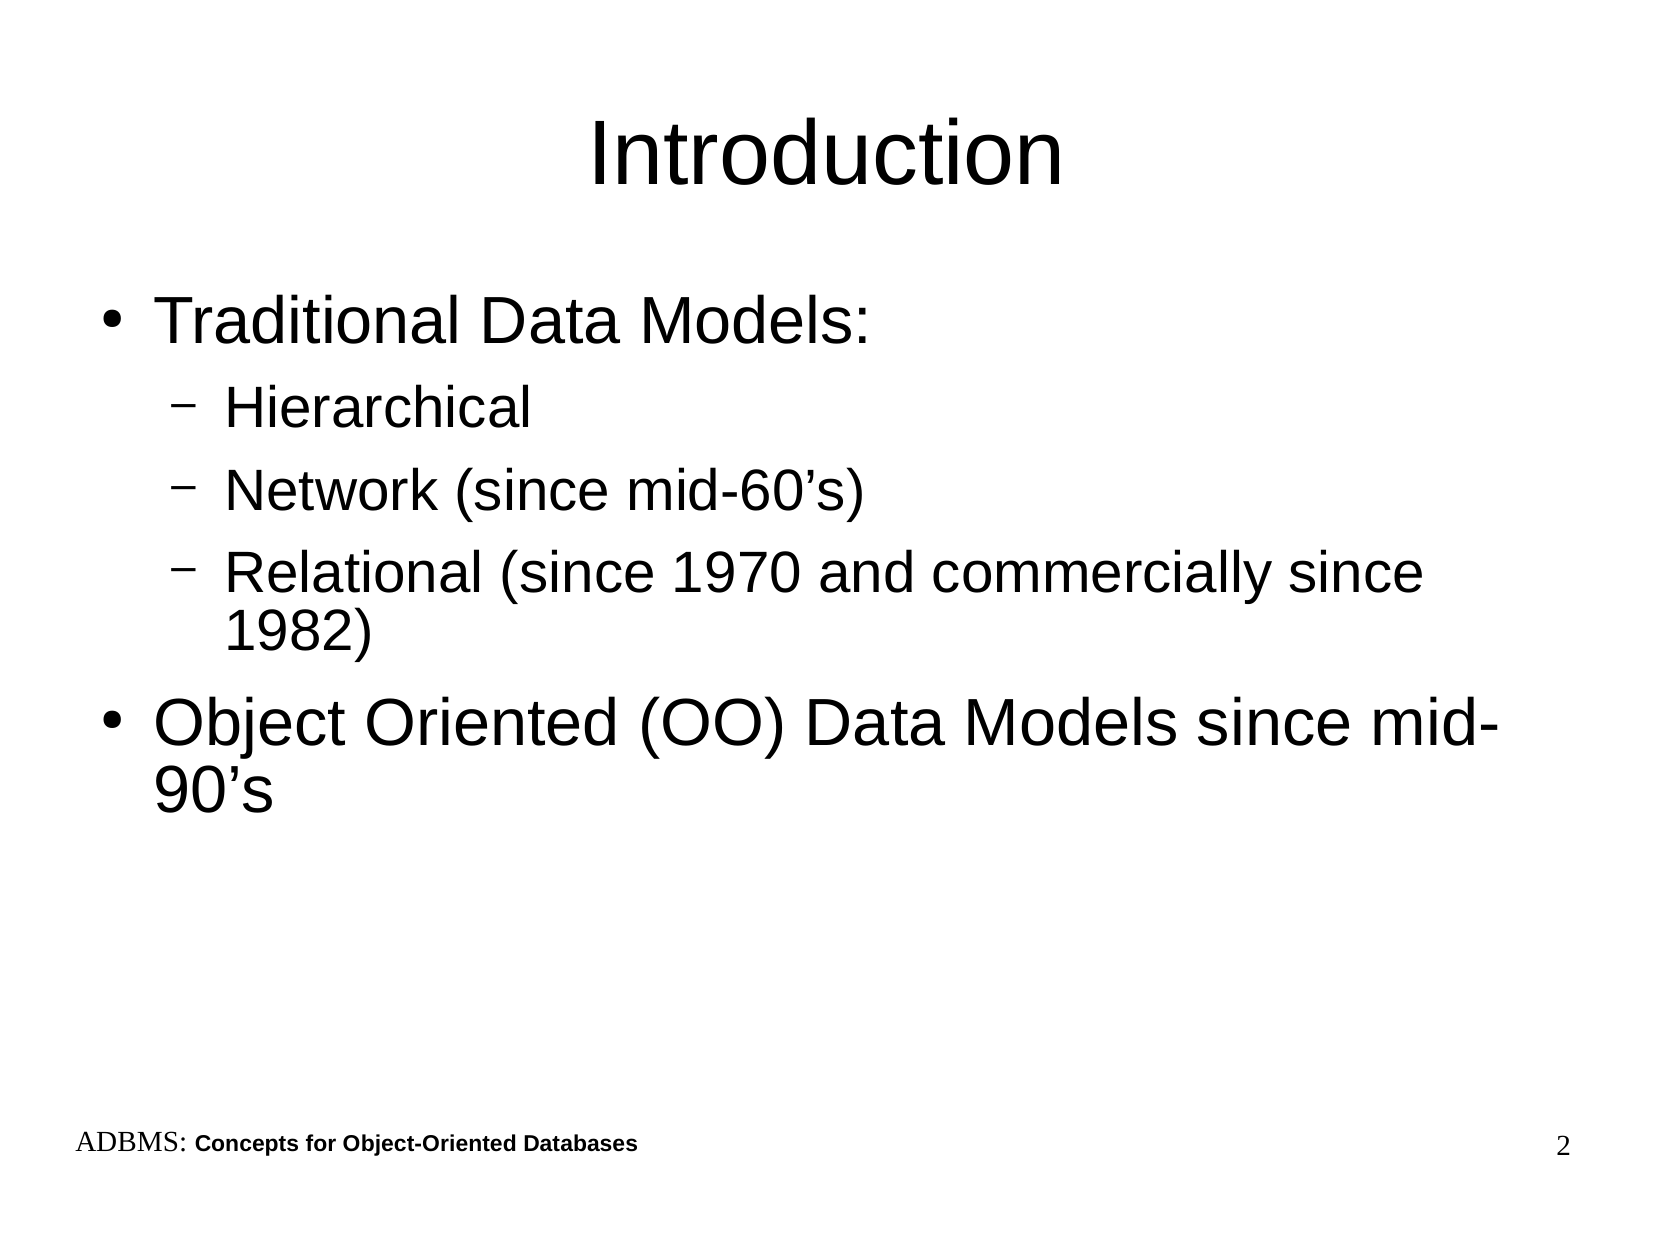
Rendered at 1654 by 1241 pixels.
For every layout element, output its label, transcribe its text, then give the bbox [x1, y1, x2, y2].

list Traditional Data Models: Hierarchical Network (since mid-60’s) Relational (since 1970 and commercially since 1982) Object Oriented (OO) Data Models since mid-90’s [82, 290, 1571, 1010]
title Introduction [82, 49, 1571, 257]
